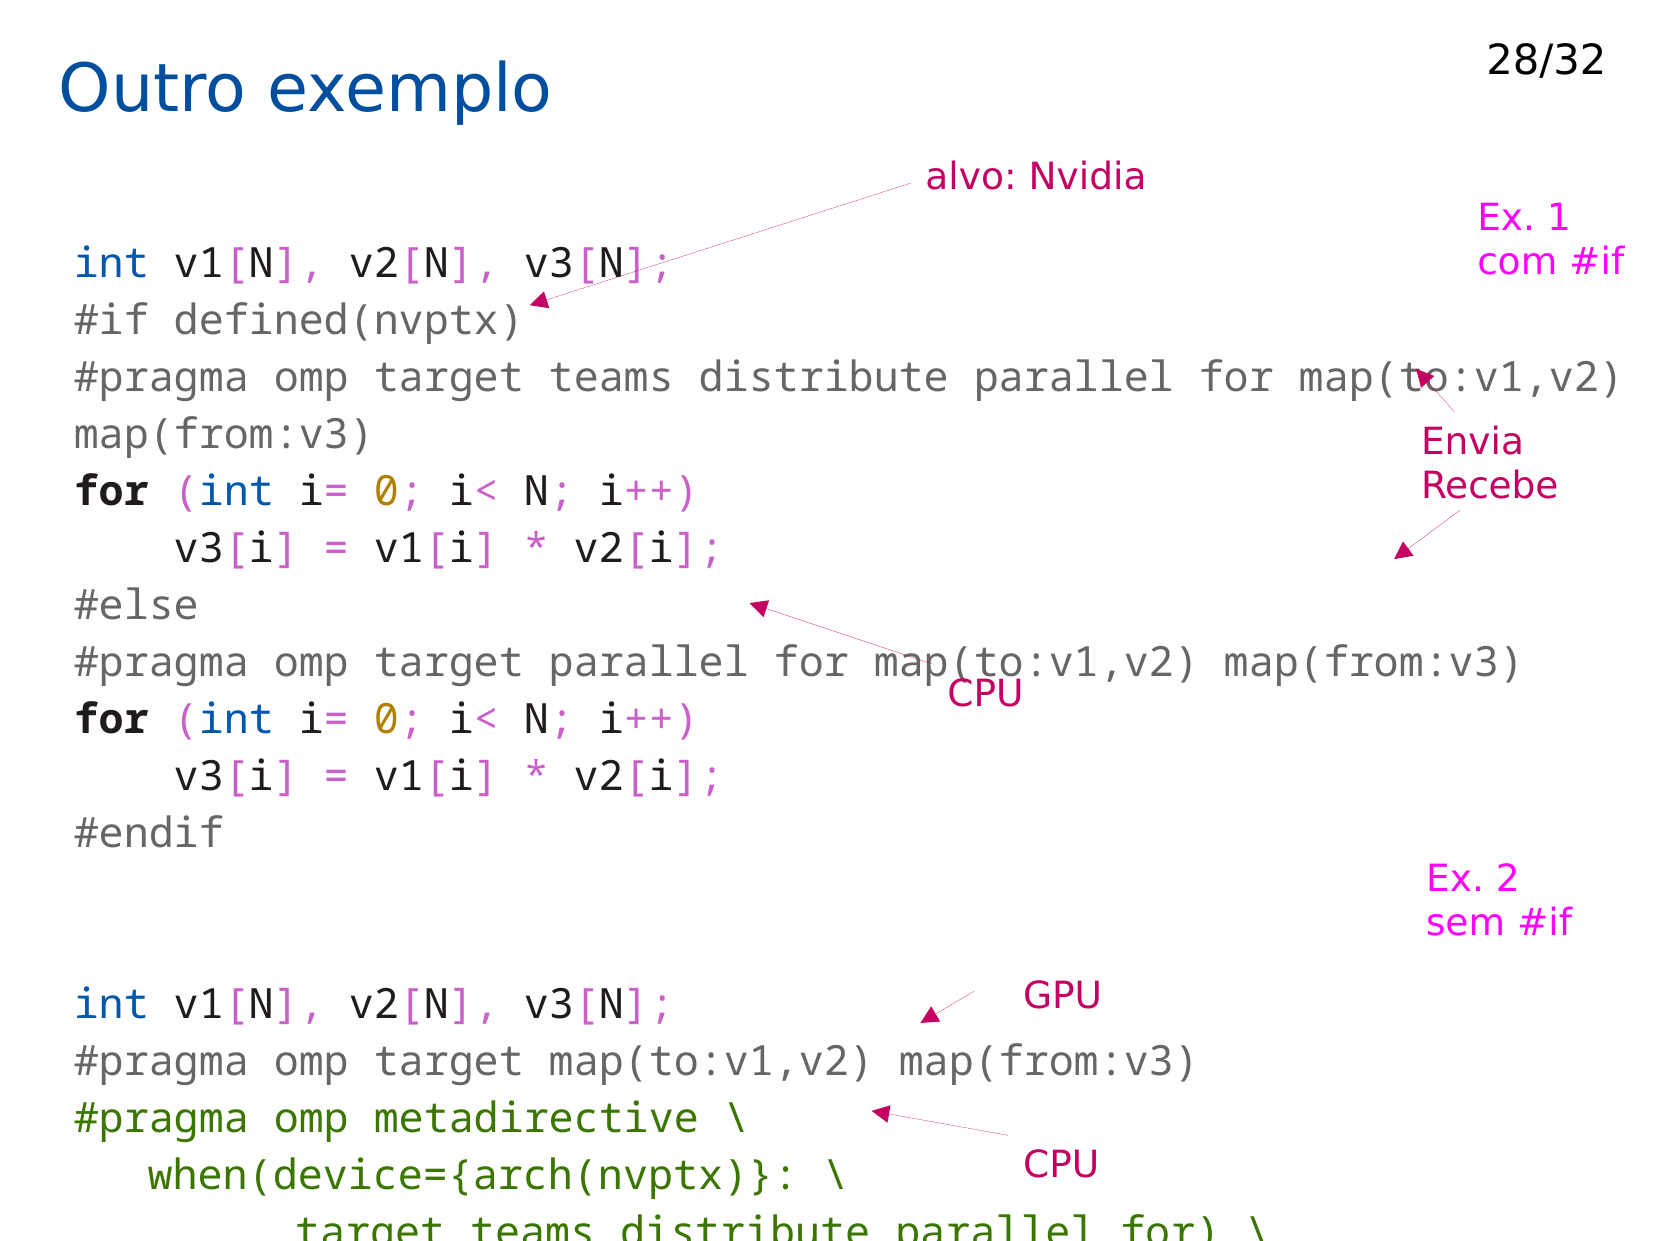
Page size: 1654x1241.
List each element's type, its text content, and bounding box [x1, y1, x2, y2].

text_box GPU [1008, 966, 1399, 1038]
text_box Ex. 2 sem #if [1411, 849, 1606, 995]
text_box Envia Recebe [1406, 412, 1607, 533]
text_box Ex. 1 com #if [1462, 188, 1654, 291]
title Outro exemplo [59, 29, 1506, 148]
text_box CPU [1008, 1135, 1399, 1207]
text_box int v1[N], v2[N], v3[N]; #if defined(nvptx) #pragma omp target teams distribute parallel for map(to:v1,v2) map(from:v3) for (int i= 0; i< N; i++) v3[i] = v1[i] * v2[i]; #else #pragma omp target parallel for map(to:v1,v2) map(from:v3) for (int i= 0; i< N; i++) v3[i] = v1[i] * v2[i]; #endif int v1[N], v2[N], v3[N]; #pragma omp target map(to:v1,v2) map(from:v3) #pragma omp metadirective \ when(device={arch(nvptx)}: \ target teams distribute parallel for) \ default(target parallel for) for (int i= 0; i< N; i++) v3[i] = v1[i] * v2[i]; [59, 225, 1643, 1233]
text_box alvo: Nvidia [910, 147, 1434, 224]
text_box CPU [932, 664, 1324, 735]
